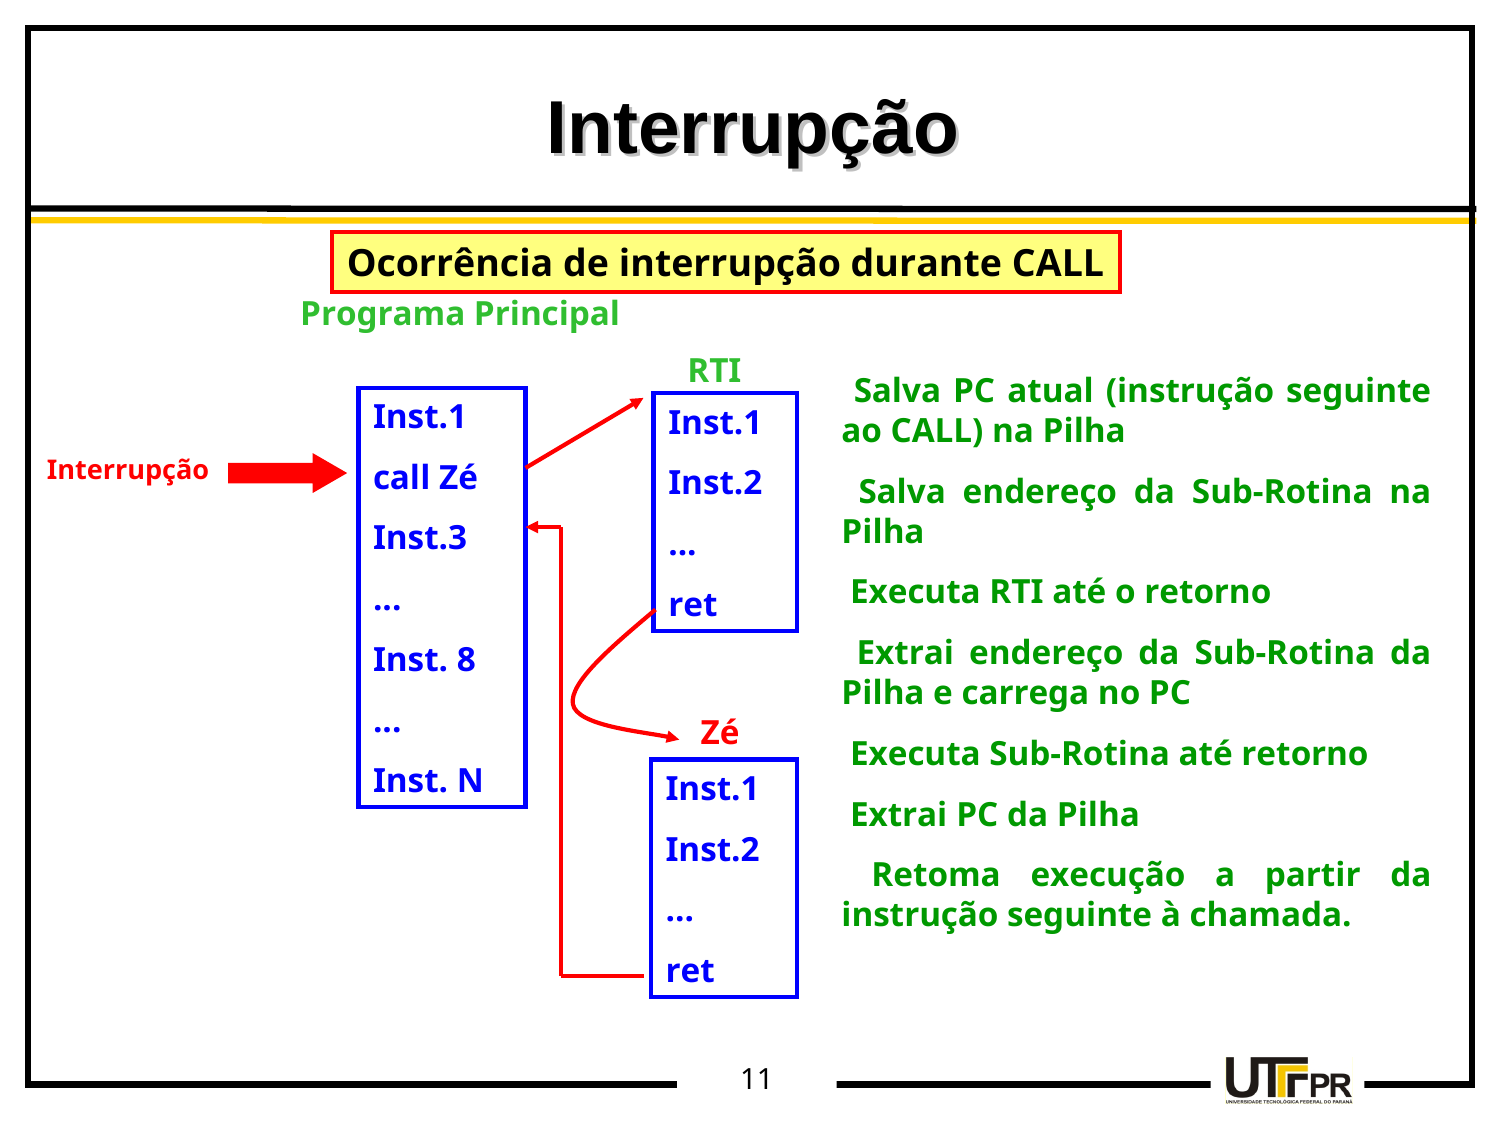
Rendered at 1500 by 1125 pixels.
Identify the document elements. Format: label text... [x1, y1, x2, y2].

text_box Ocorrência de interrupção durante CALL [332, 231, 1121, 293]
text_box Inst.1 Inst.2 ... ret [653, 393, 798, 631]
picture [1225, 1057, 1353, 1104]
text_box Zé [685, 704, 755, 760]
title Interrupção [29, 85, 1477, 180]
text_box Inst.1 call Zé Inst.3 ... Inst. 8 ... Inst. N [358, 387, 526, 808]
text_box RTI [672, 341, 757, 398]
text_box Programa Principal [285, 284, 636, 341]
text_box Salva PC atual (instrução seguinte ao CALL) na Pilha Salva endereço da Sub-Rotina na Pilha Executa RTI até o retorno Extrai endereço da Sub-Rotina da Pilha e carrega no PC Executa Sub-Rotina até retorno Extrai PC da Pilha Retoma execução a partir da instrução seguinte à chamada. [826, 362, 1447, 981]
text_box Inst.1 Inst.2 ... ret [650, 759, 798, 998]
text_box Interrupção [18, 444, 238, 493]
text_box [238, 456, 343, 490]
